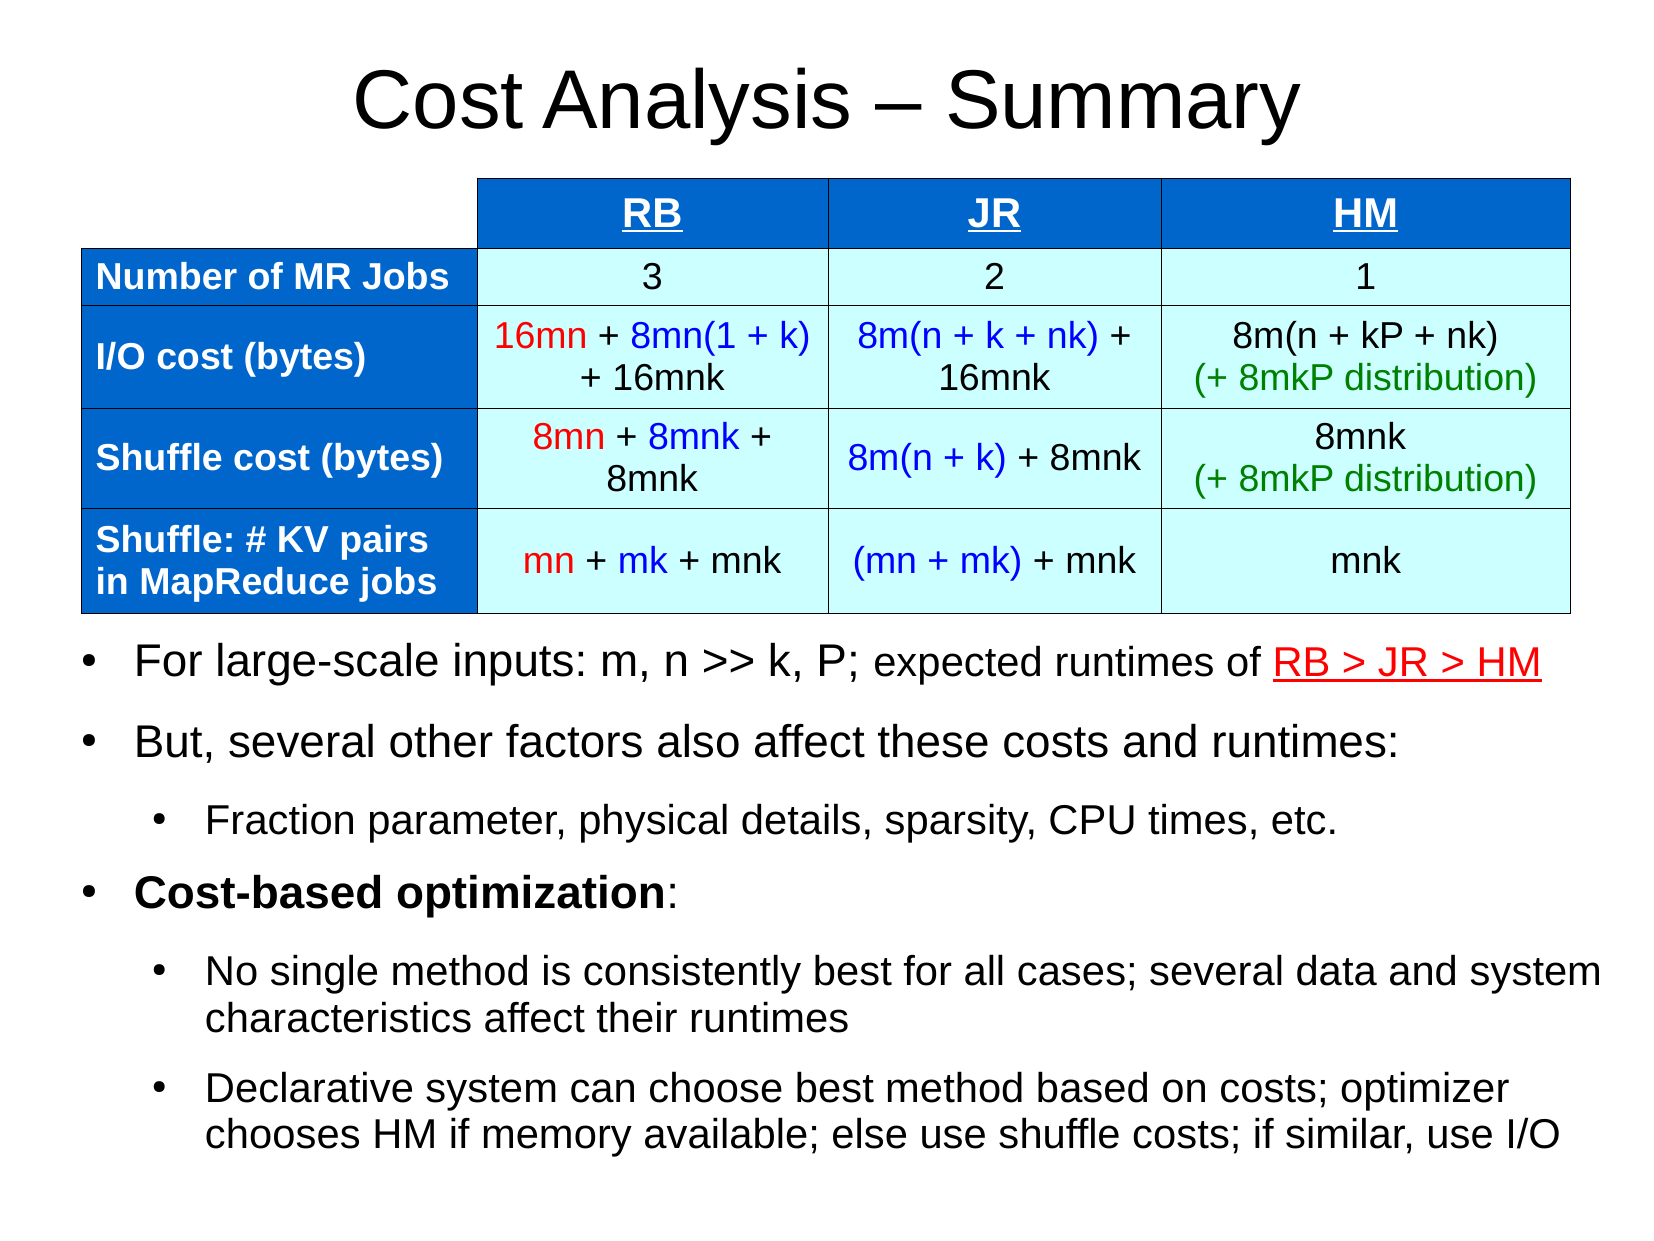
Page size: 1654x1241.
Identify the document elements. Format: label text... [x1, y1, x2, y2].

table_cell mnk [1162, 509, 1570, 613]
title Cost Analysis – Summary [83, 49, 1572, 151]
table_cell Number of MR Jobs [82, 249, 477, 305]
table_cell Shuffle cost (bytes) [82, 409, 477, 508]
table_cell 8m(n + k) + 8mnk [829, 409, 1161, 508]
table_cell mn + mk + mnk [478, 509, 828, 613]
table_cell 16mn + 8mn(1 + k) + 16mnk [478, 306, 828, 408]
table_cell 2 [829, 249, 1161, 305]
table_header JR [829, 179, 1161, 248]
table_header HM [1162, 179, 1570, 248]
table_cell (mn + mk) + mnk [829, 509, 1161, 613]
table_cell 3 [478, 249, 828, 305]
table_header [81, 178, 477, 248]
table_cell 8mn + 8mnk + 8mnk [478, 409, 828, 508]
table_header RB [478, 179, 828, 248]
table_cell 8m(n + k + nk) + 16mnk [829, 306, 1161, 408]
table_cell Shuffle: # KV pairs in MapReduce jobs [82, 509, 477, 613]
list For large-scale inputs: m, n >> k, P; expected runtimes of RB > JR > HM But, several other factors also affect these costs and runtimes: Fraction parameter, physical details, sparsity, CPU times, etc. Cost-based optimization: No single method is consistently best for all cases; several data and system characteristics affect their runtimes Declarative system can choose best method based on costs; optimizer chooses HM if memory available; else use shuffle costs; if similar, use I/O [63, 635, 1619, 1175]
table_cell 8m(n + kP + nk) (+ 8mkP distribution) [1162, 306, 1570, 408]
table_cell 8mnk (+ 8mkP distribution) [1162, 409, 1570, 508]
table_cell 1 [1162, 249, 1570, 305]
table_cell I/O cost (bytes) [82, 306, 477, 408]
